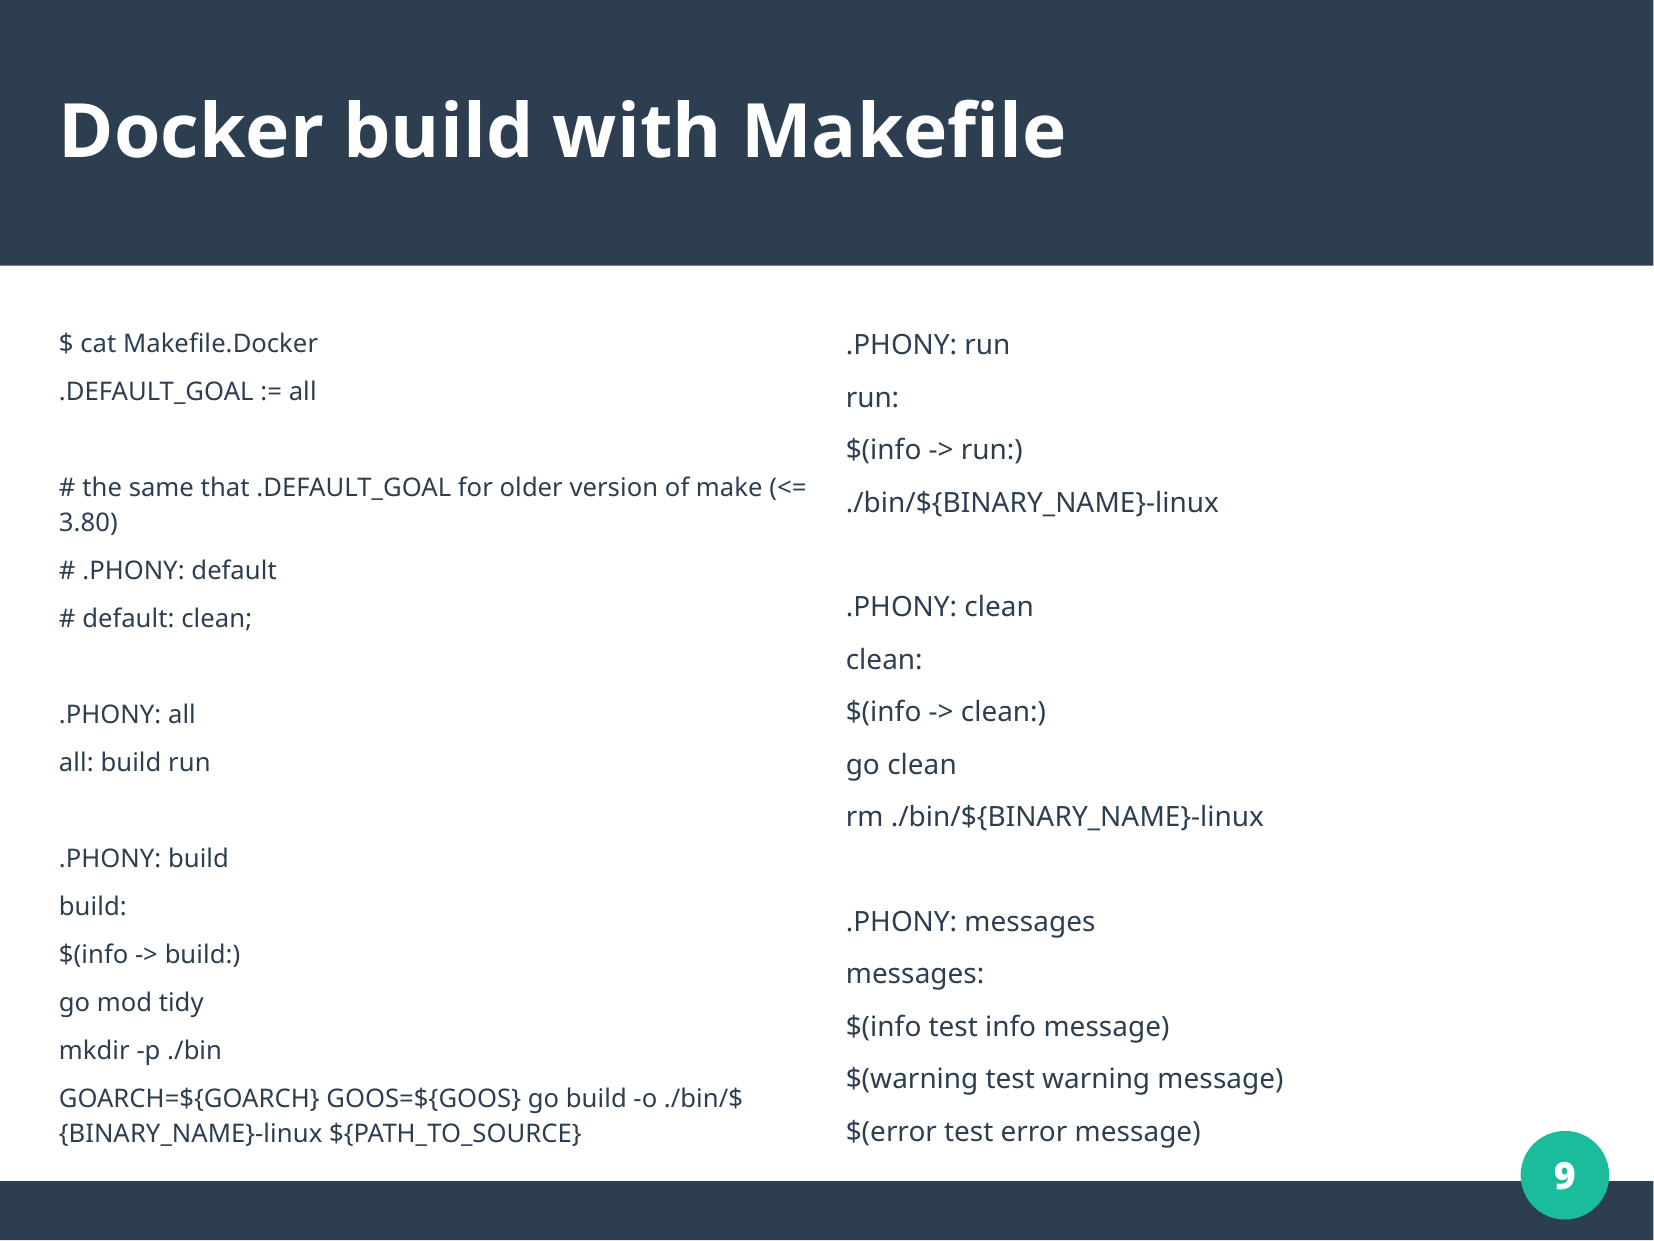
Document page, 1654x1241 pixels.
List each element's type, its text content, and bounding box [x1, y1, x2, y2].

list $ cat Makefile.Docker .DEFAULT_GOAL := all # the same that .DEFAULT_GOAL for older version of make (<= 3.80) # .PHONY: default # default: clean; .PHONY: all all: build run .PHONY: build build: $(info -> build:) go mod tidy mkdir -p ./bin GOARCH=${GOARCH} GOOS=${GOOS} go build -o ./bin/${BINARY_NAME}-linux ${PATH_TO_SOURCE} [59, 324, 809, 1152]
title Docker build with Makefile [59, 49, 1595, 207]
list .PHONY: run run: $(info -> run:) ./bin/${BINARY_NAME}-linux .PHONY: clean clean: $(info -> clean:) go clean rm ./bin/${BINARY_NAME}-linux .PHONY: messages messages: $(info test info message) $(warning test warning message) $(error test error message) [845, 324, 1596, 1152]
